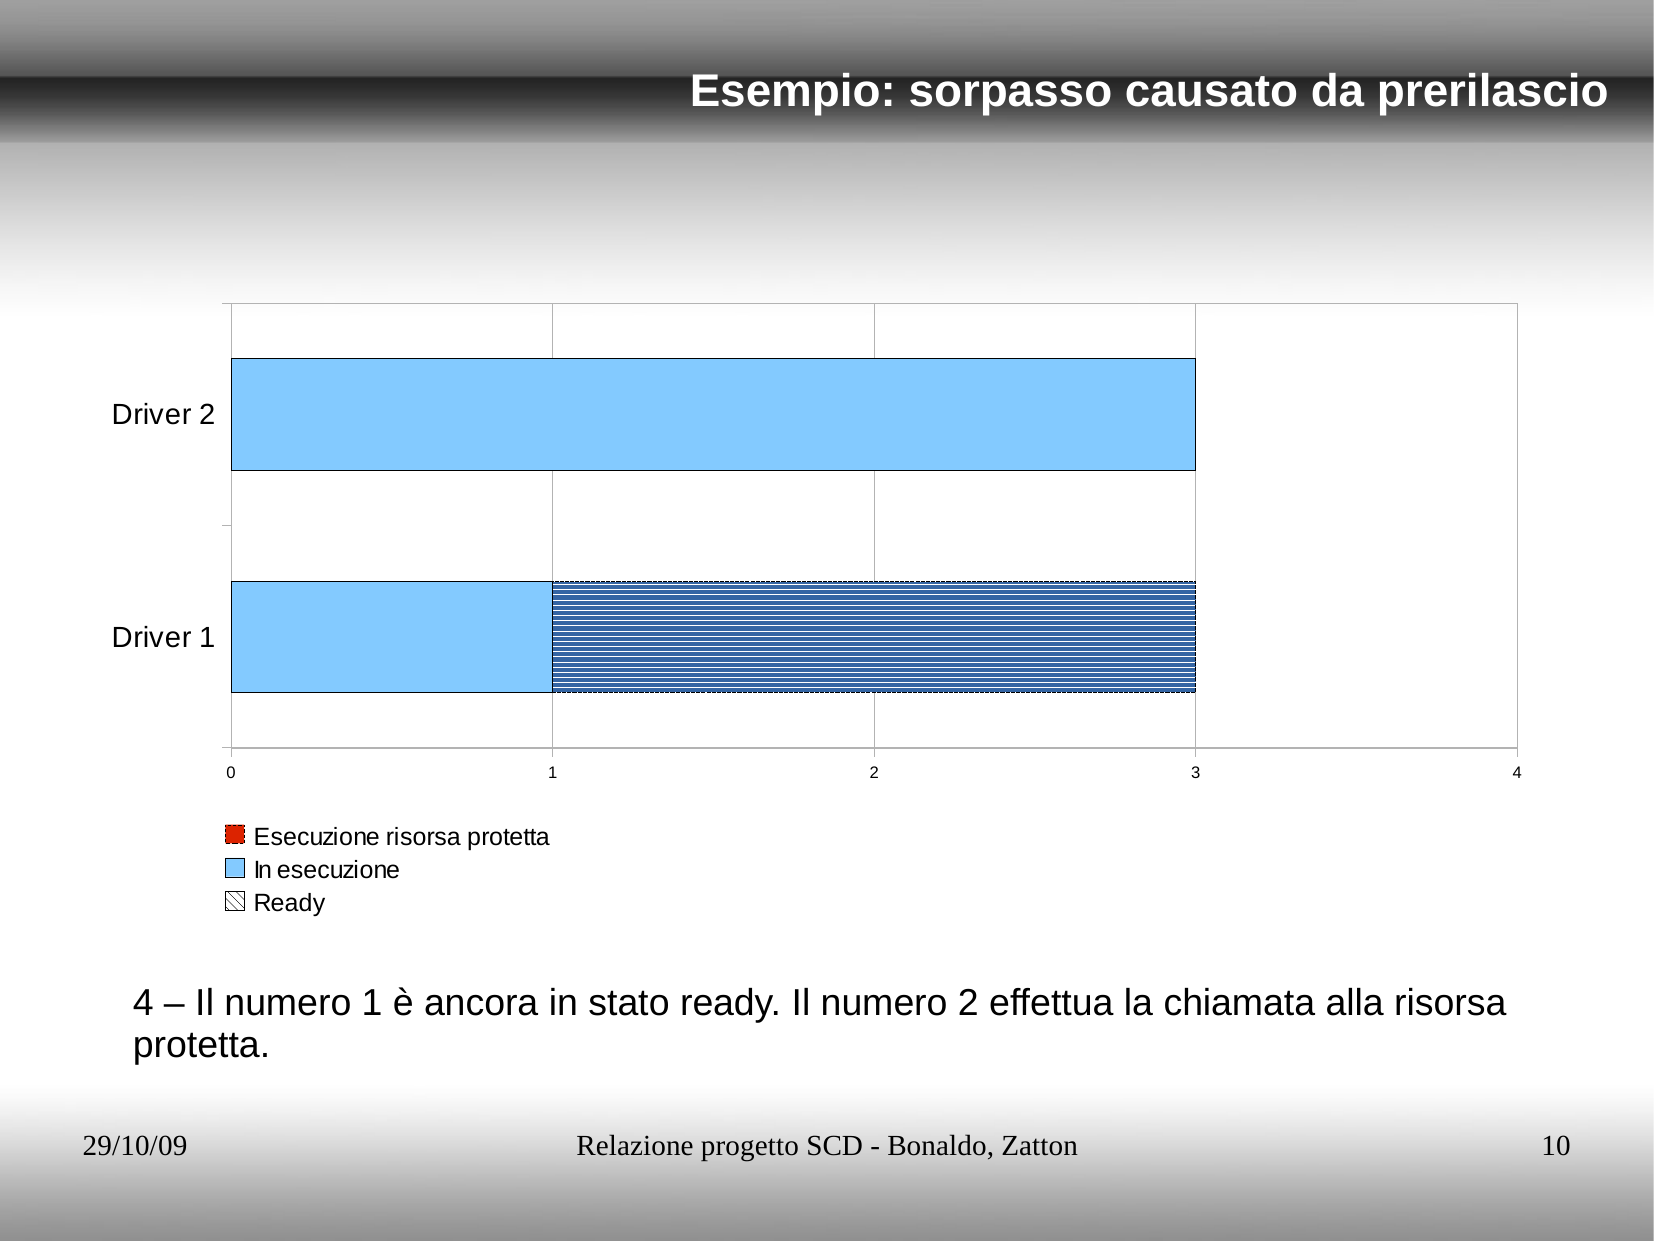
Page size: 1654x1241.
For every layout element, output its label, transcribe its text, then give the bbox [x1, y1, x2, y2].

chart [82, 290, 1571, 944]
text_box 4 – Il numero 1 è ancora in stato ready. Il numero 2 effettua la chiamata alla risorsa protetta. [118, 974, 1536, 1074]
picture [0, 0, 1654, 1241]
text_box Esempio: sorpasso causato da prerilascio [649, 31, 1625, 119]
